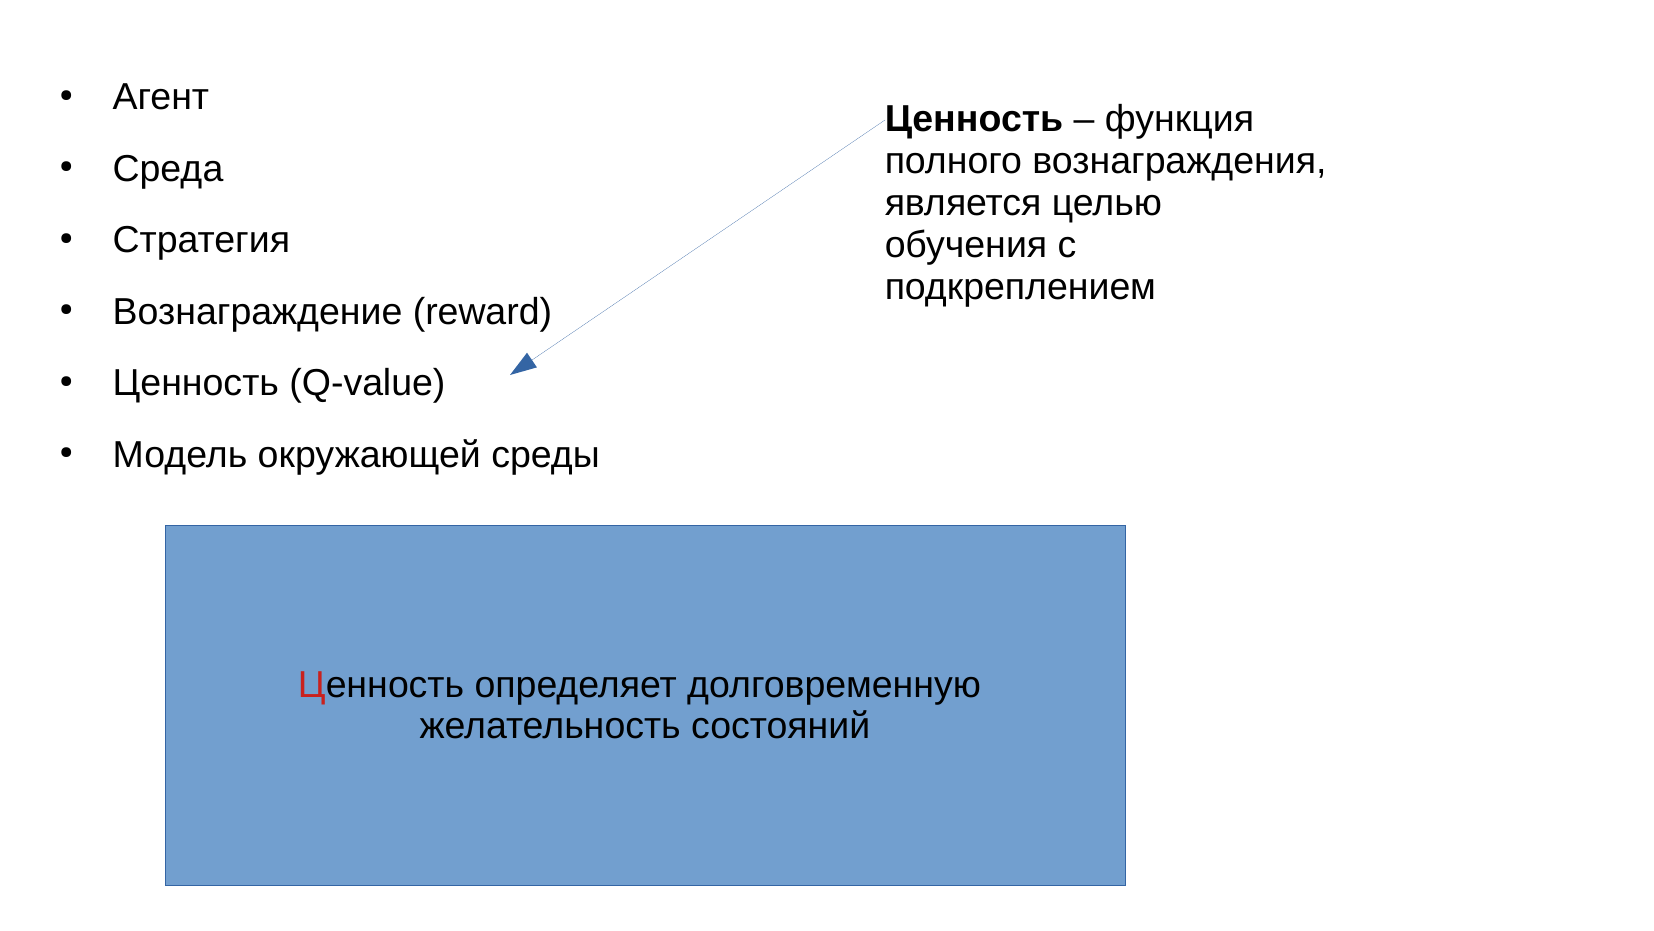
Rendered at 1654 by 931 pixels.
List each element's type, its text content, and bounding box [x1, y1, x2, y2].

list Агент Среда Стратегия Вознаграждение (reward) Ценность (Q-value) Модель окружающей среды [41, 75, 631, 511]
text_box Ценность – функция полного вознаграждения, является целью обучения с подкреплением [870, 90, 1350, 315]
text_box Ценность определяет долговременную желательность состояний [165, 525, 1126, 886]
